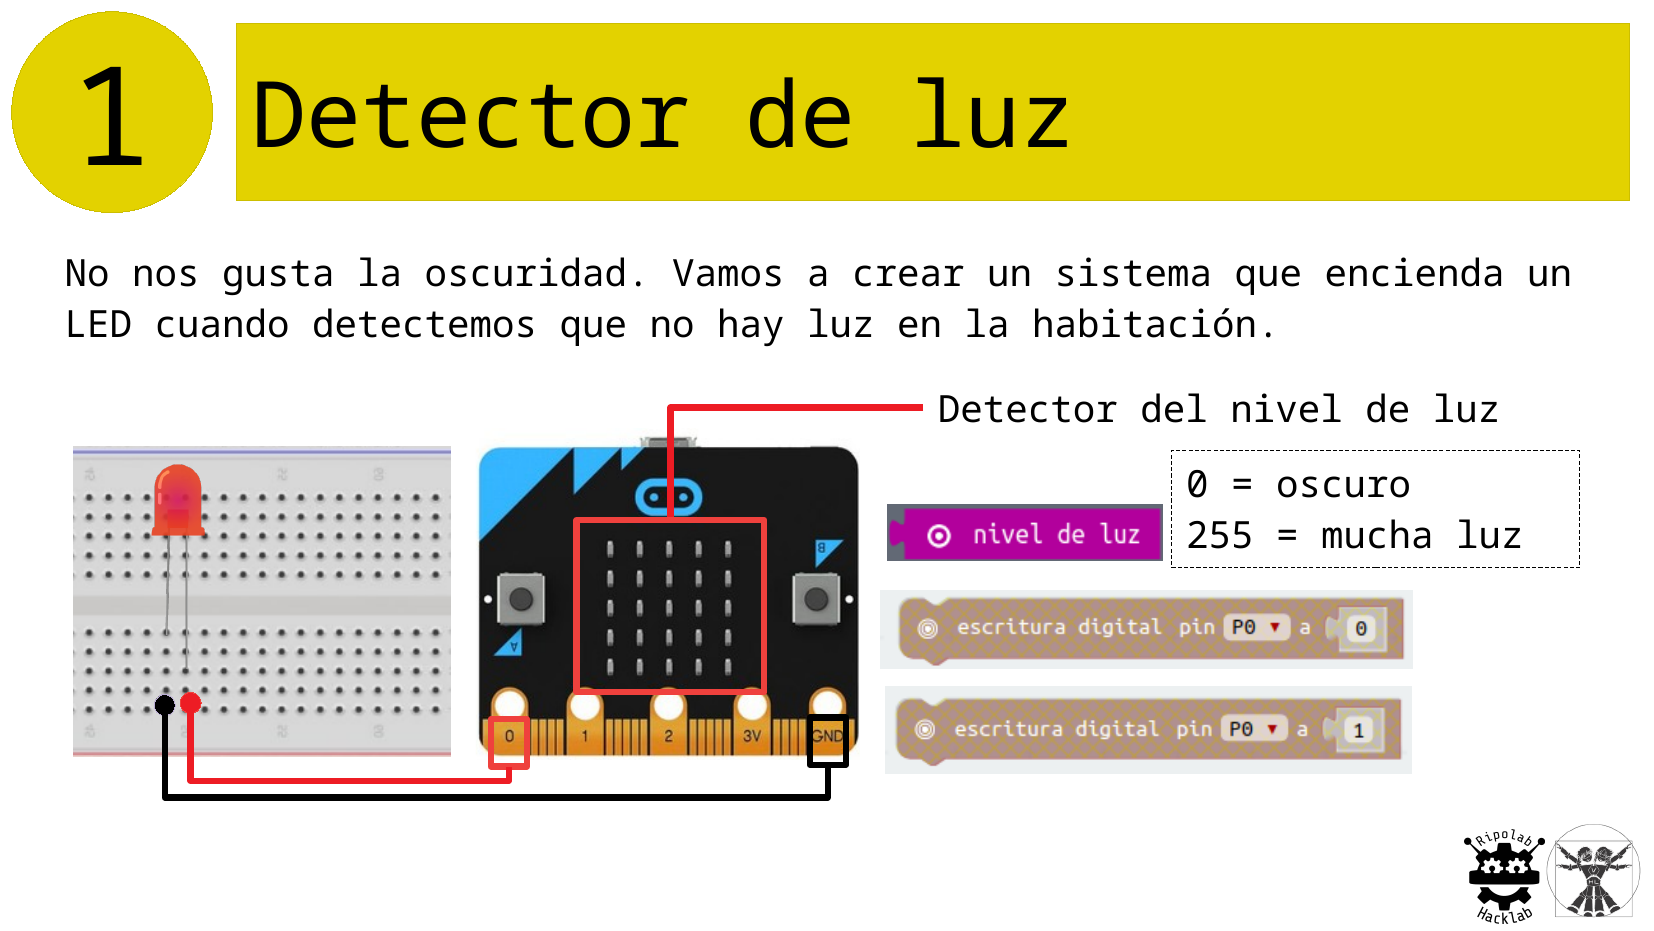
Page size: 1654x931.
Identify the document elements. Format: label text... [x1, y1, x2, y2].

picture [580, 523, 761, 689]
picture [880, 590, 1413, 669]
picture [475, 428, 860, 760]
text_box [180, 692, 202, 713]
picture [887, 504, 1163, 561]
text_box Detector de luz [236, 23, 1630, 201]
picture [1464, 820, 1642, 924]
text_box Detector del nivel de luz [923, 374, 1594, 439]
text_box [154, 694, 176, 716]
text_box 0 = oscuro 255 = mucha luz [1171, 450, 1580, 564]
text_box 1 [11, 11, 213, 213]
picture [494, 722, 524, 760]
picture [14, 433, 451, 757]
picture [885, 686, 1412, 774]
text_box No nos gusta la oscuridad. Vamos a crear un sistema que encienda un LED cuando detectemos que no hay luz en la habitación. [49, 238, 1629, 352]
picture [813, 721, 843, 760]
